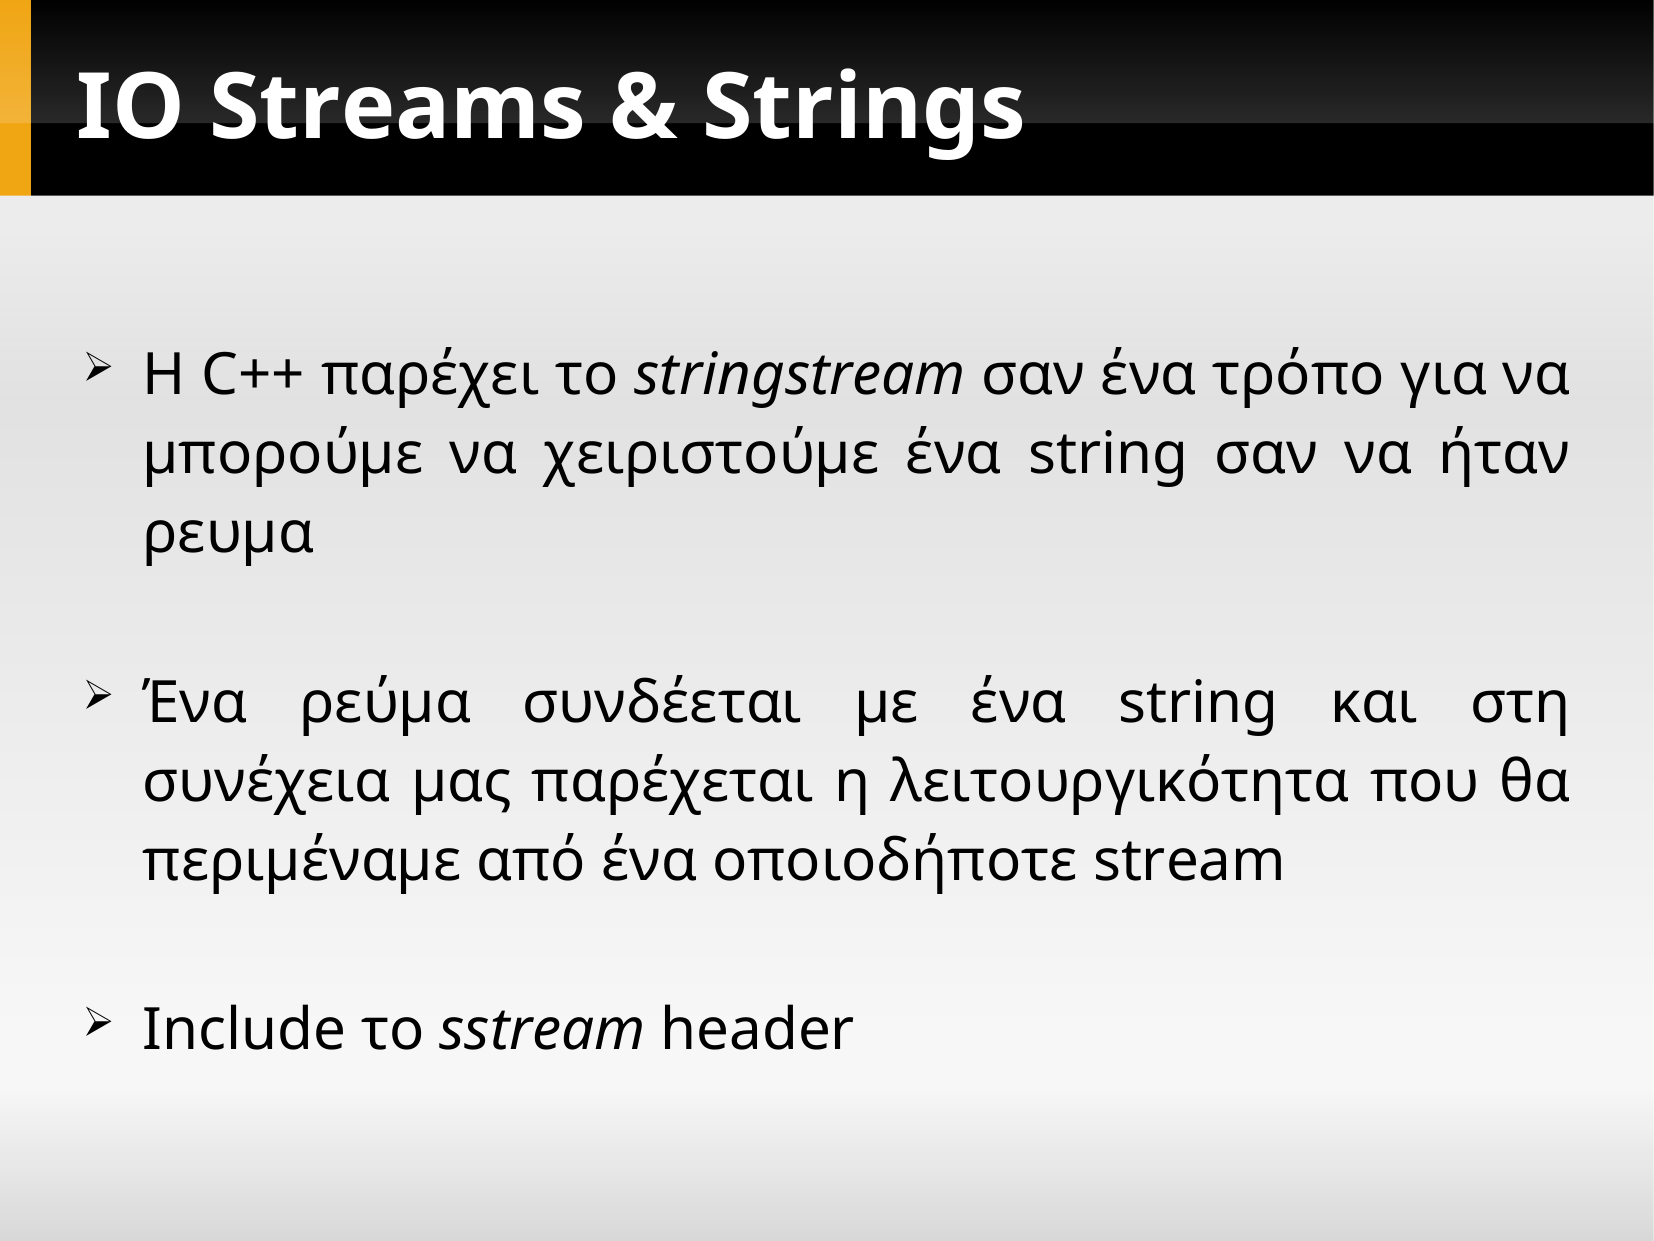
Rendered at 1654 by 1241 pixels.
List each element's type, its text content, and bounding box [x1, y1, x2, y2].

title IO Streams & Strings [76, 0, 1565, 208]
subtitle Η C++ παρέχει το stringstream σαν ένα τρόπο για να μπορούμε να χειριστούμε ένα string σαν να ήταν ρευμα Ένα ρεύμα συνδέεται με ένα string και στη συνέχεια μας παρέχεται η λειτουργικότητα που θα περιμέναμε από ένα οποιοδήποτε stream Include το sstream header [82, 297, 1571, 1102]
picture [0, 0, 1654, 1241]
